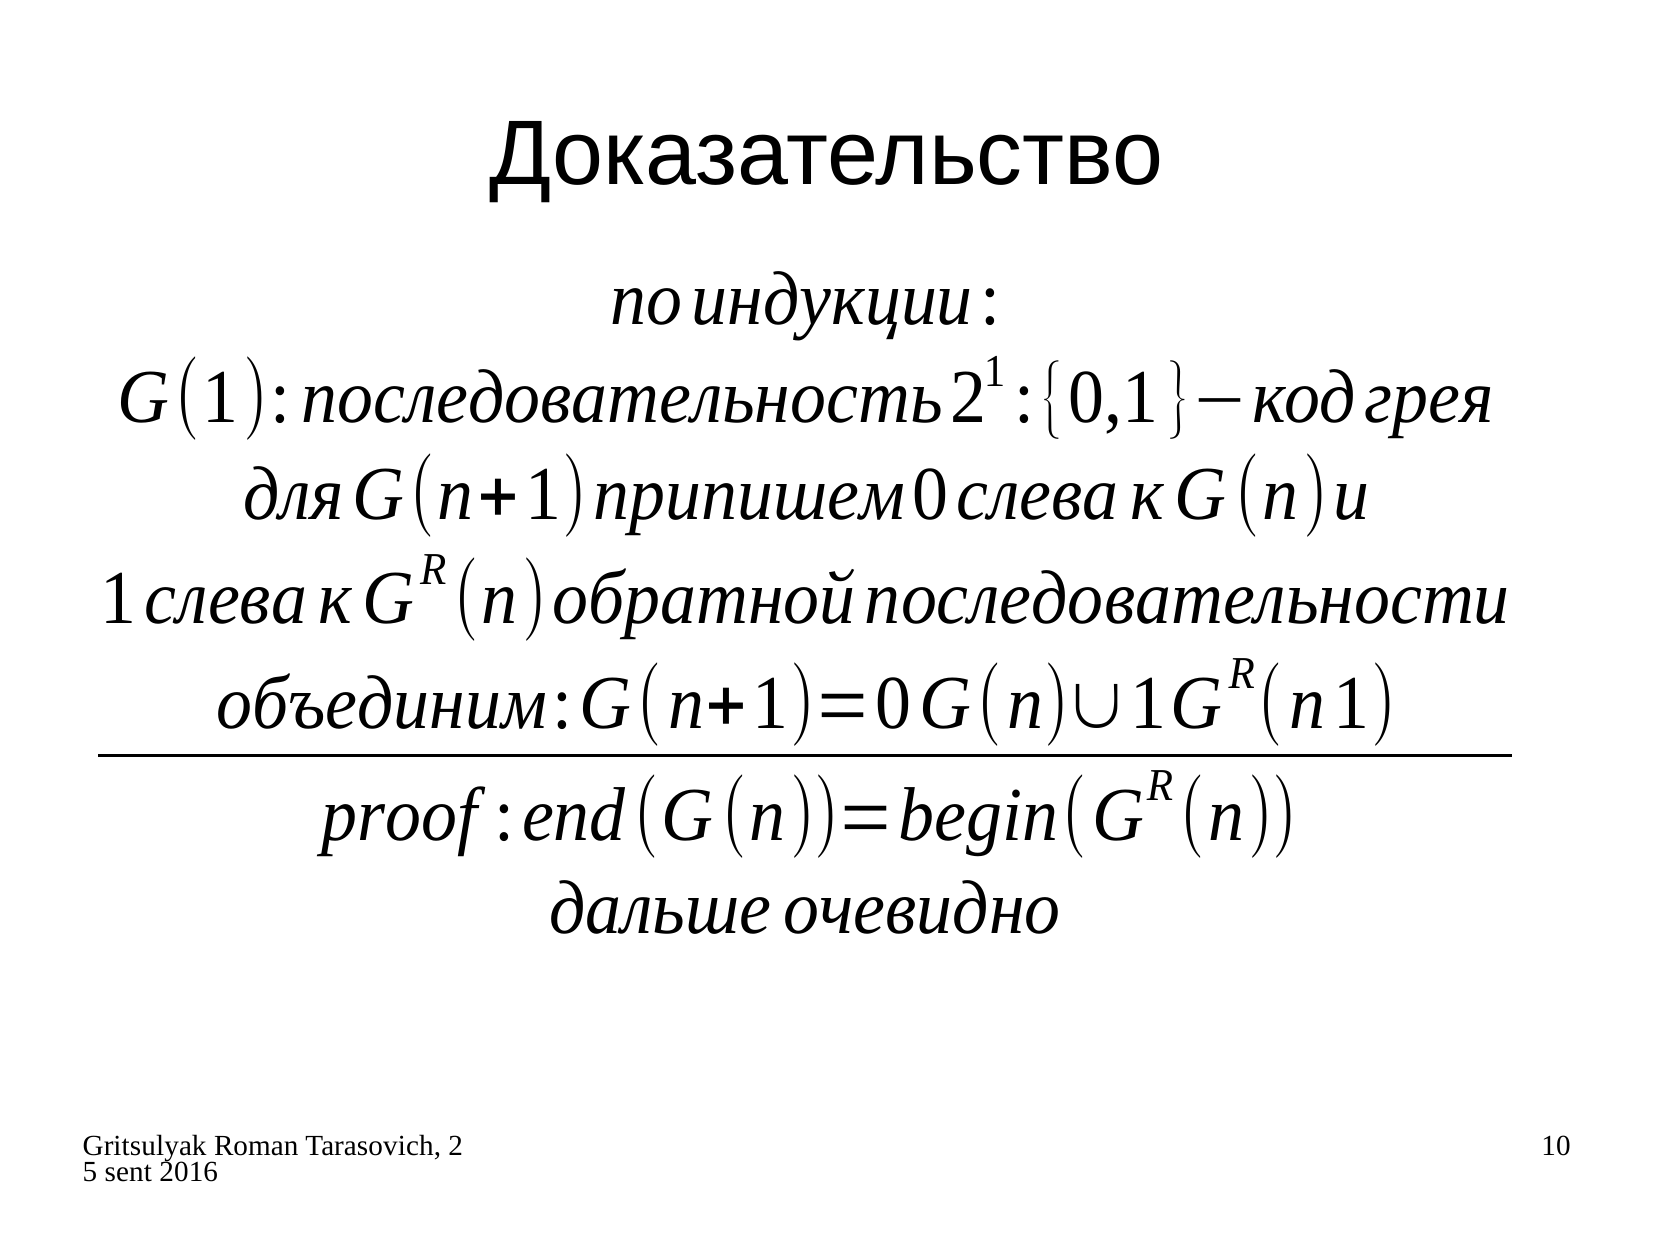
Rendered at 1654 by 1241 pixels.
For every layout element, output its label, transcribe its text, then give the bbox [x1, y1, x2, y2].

chart [77, 256, 1533, 951]
title Доказательство [82, 49, 1571, 257]
